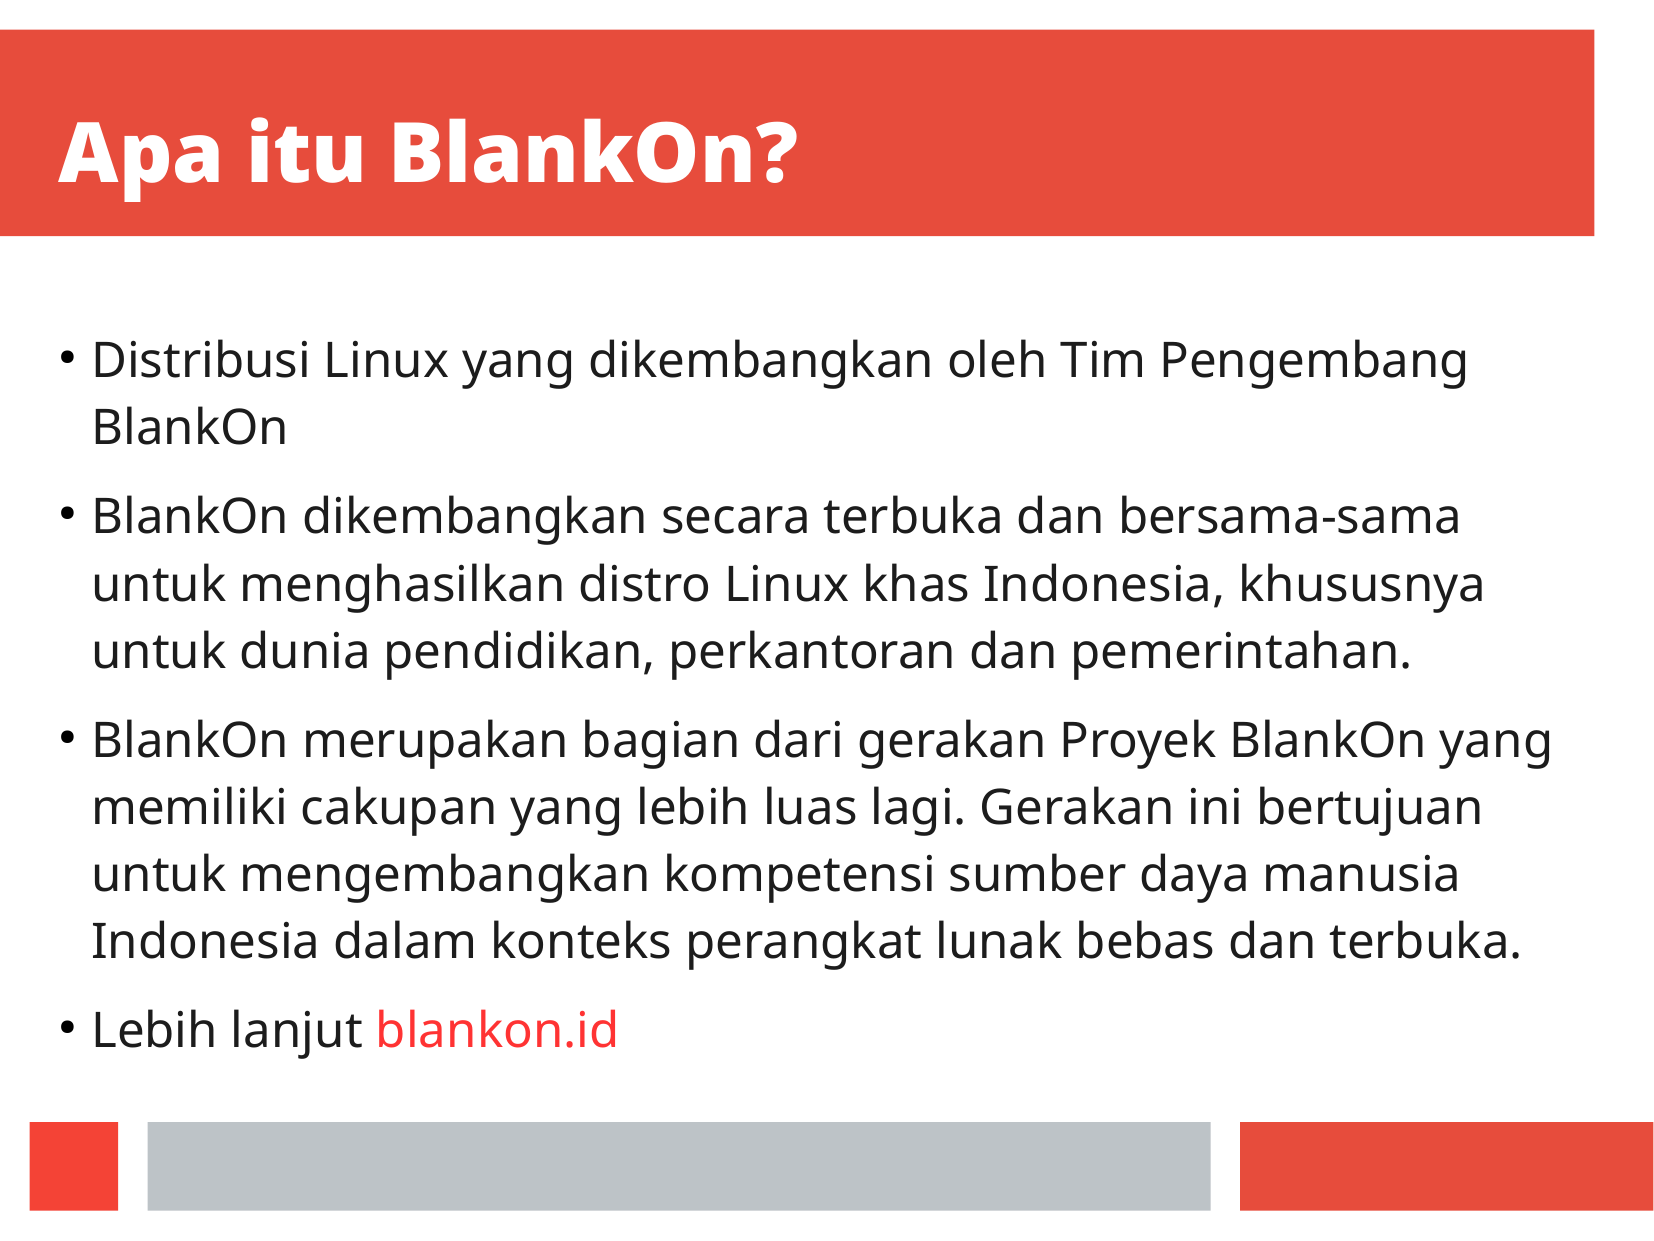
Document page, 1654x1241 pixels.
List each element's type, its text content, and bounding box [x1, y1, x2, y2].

list Distribusi Linux yang dikembangkan oleh Tim Pengembang BlankOn BlankOn dikembangkan secara terbuka dan bersama-sama untuk menghasilkan distro Linux khas Indonesia, khususnya untuk dunia pendidikan, perkantoran dan pemerintahan. BlankOn merupakan bagian dari gerakan Proyek BlankOn yang memiliki cakupan yang lebih luas lagi. Gerakan ini bertujuan untuk mengembangkan kompetensi sumber daya manusia Indonesia dalam konteks perangkat lunak bebas dan terbuka. Lebih lanjut blankon.id [59, 324, 1565, 1093]
title Apa itu BlankOn? [59, 59, 1595, 207]
